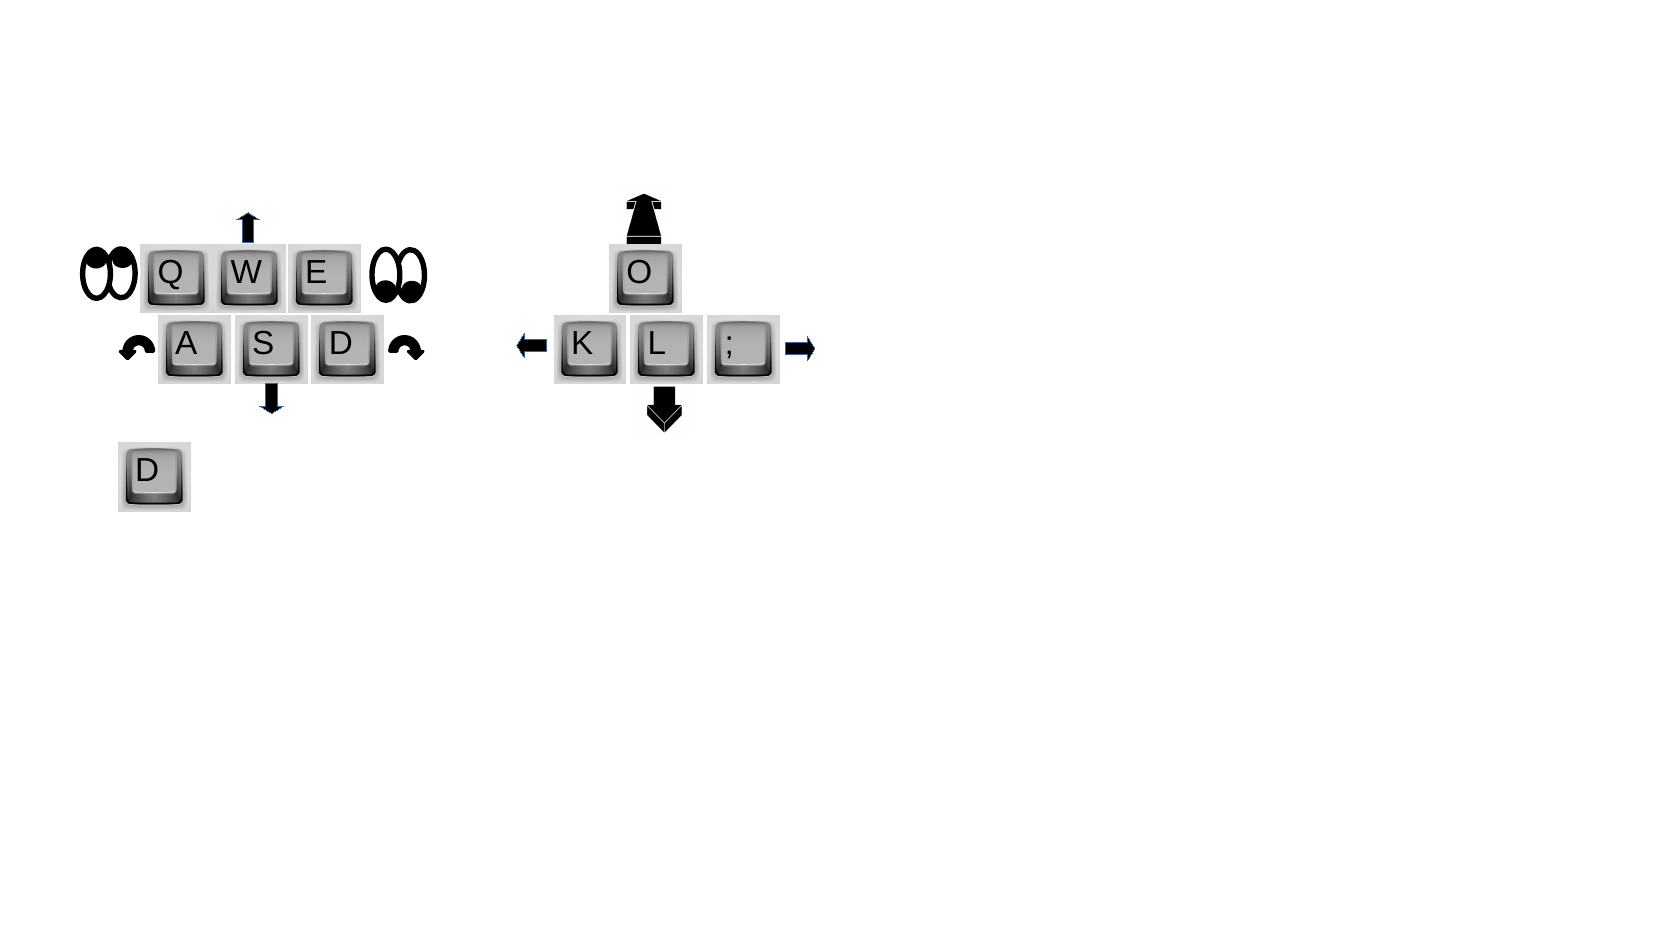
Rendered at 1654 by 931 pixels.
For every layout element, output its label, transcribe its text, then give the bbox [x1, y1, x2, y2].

text_box K [556, 316, 615, 374]
picture [609, 183, 682, 313]
text_box [389, 336, 424, 359]
picture [707, 315, 780, 384]
picture [158, 315, 231, 384]
text_box [236, 212, 260, 243]
text_box L [632, 316, 692, 374]
text_box D [314, 316, 373, 374]
picture [630, 315, 703, 438]
text_box [516, 333, 547, 358]
text_box W [215, 245, 275, 303]
text_box D [120, 444, 179, 502]
text_box [785, 336, 815, 361]
text_box [120, 336, 154, 359]
text_box E [290, 245, 350, 303]
text_box O [611, 245, 671, 303]
picture [365, 242, 432, 308]
picture [288, 244, 361, 313]
text_box S [237, 316, 296, 374]
picture [311, 315, 384, 384]
picture [118, 442, 191, 512]
picture [554, 315, 626, 384]
text_box ; [709, 316, 769, 374]
text_box [259, 383, 284, 414]
text_box A [160, 316, 220, 374]
picture [235, 315, 308, 384]
text_box Q [142, 245, 202, 303]
picture [76, 242, 286, 313]
